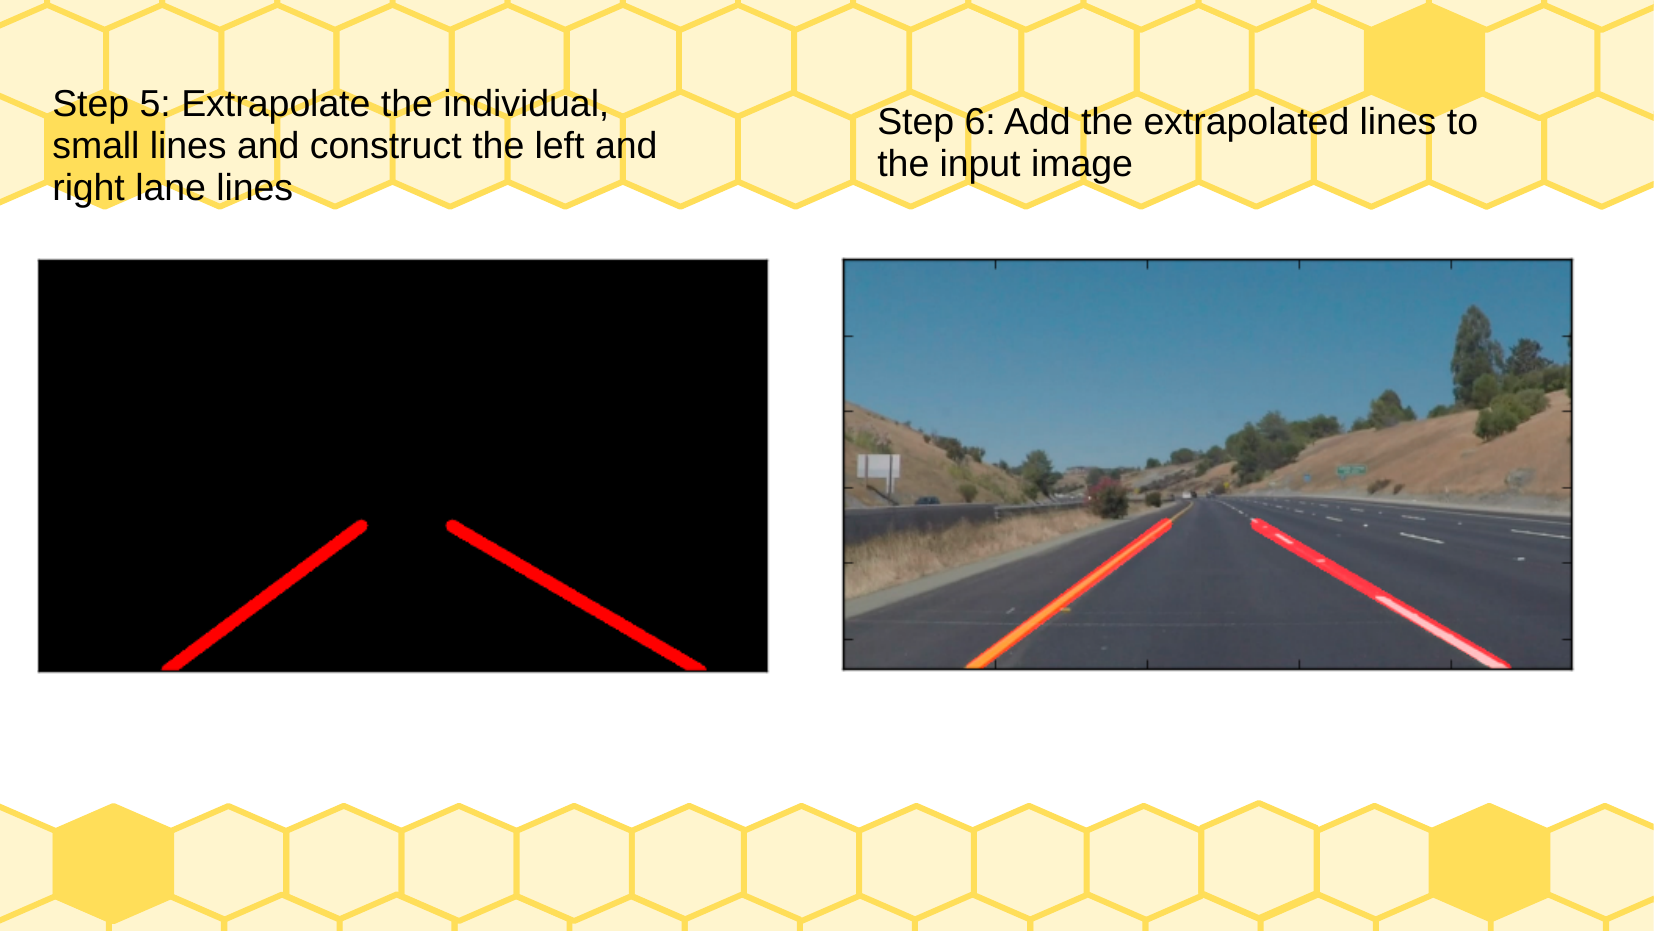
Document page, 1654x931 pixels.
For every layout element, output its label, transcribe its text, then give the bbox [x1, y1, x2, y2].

text_box Step 6: Add the extrapolated lines to the input image [862, 93, 1535, 151]
picture [840, 256, 1576, 676]
picture [37, 257, 771, 677]
text_box Step 5: Extrapolate the individual, small lines and construct the left and right lane lines [37, 75, 696, 226]
